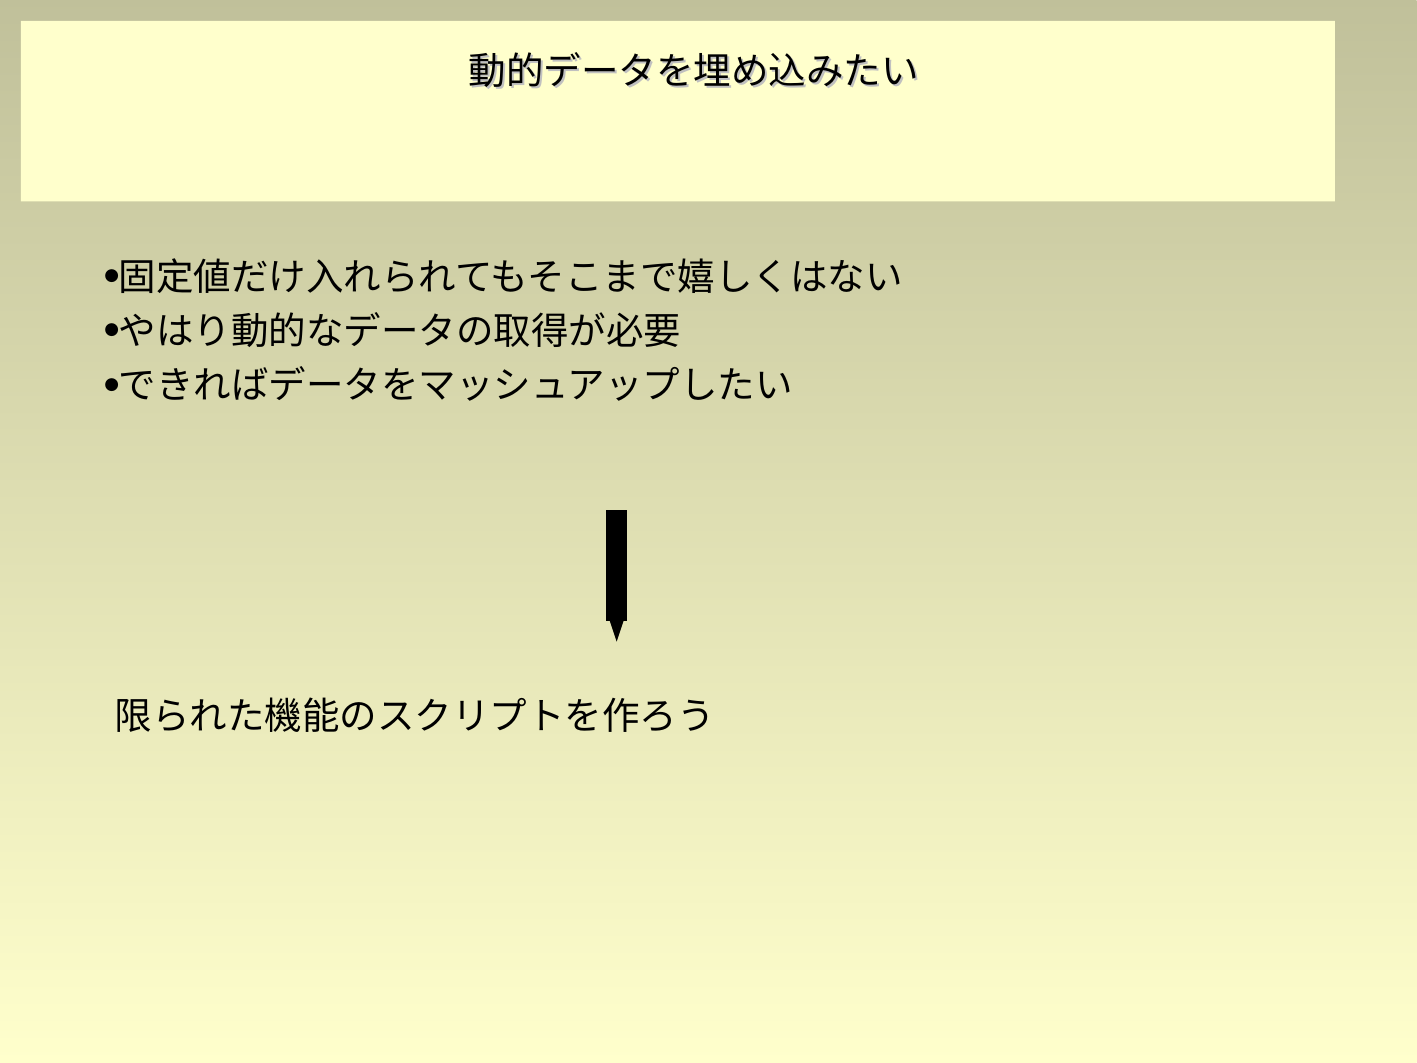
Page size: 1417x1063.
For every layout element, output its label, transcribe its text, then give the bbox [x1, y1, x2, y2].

text_box 固定値だけ入れられてもそこまで嬉しくはない やはり動的なデータの取得が必要 できればデータをマッシュアップしたい [89, 239, 1292, 459]
text_box 動的データを埋め込みたい [22, 33, 1365, 300]
text_box [20, 20, 1335, 202]
text_box 限られた機能のスクリプトを作ろう [99, 679, 1305, 992]
